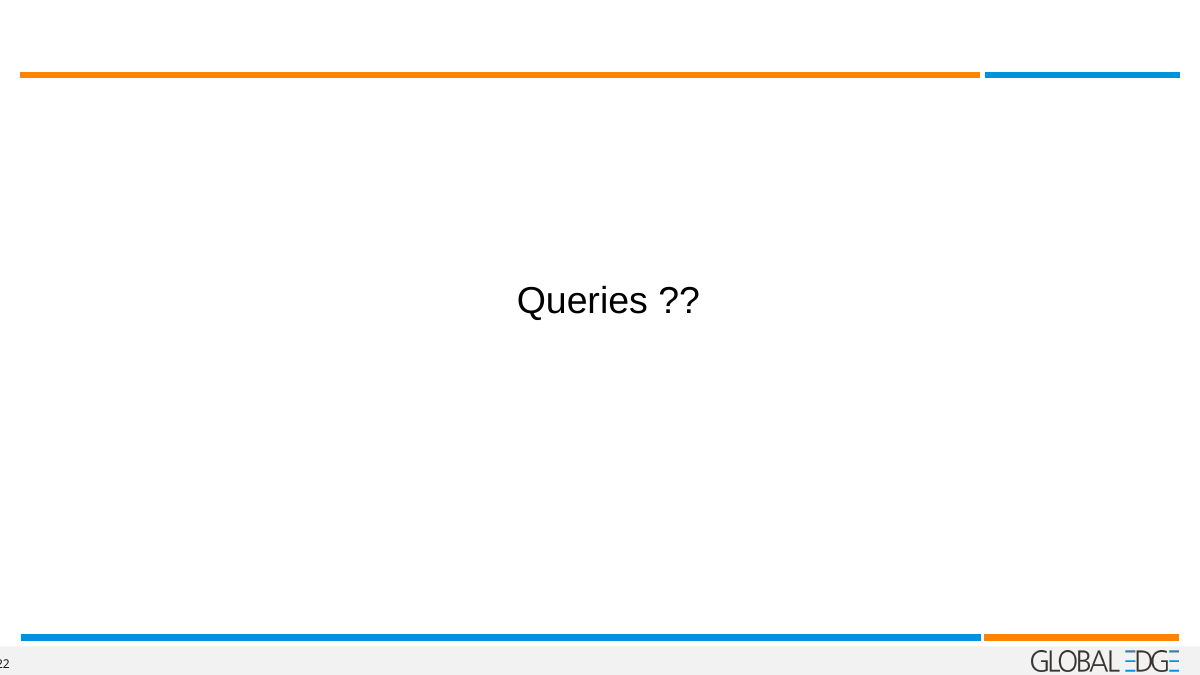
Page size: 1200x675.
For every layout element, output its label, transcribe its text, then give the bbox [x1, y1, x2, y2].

text_box Queries ?? [307, 271, 910, 329]
picture [1031, 650, 1179, 672]
